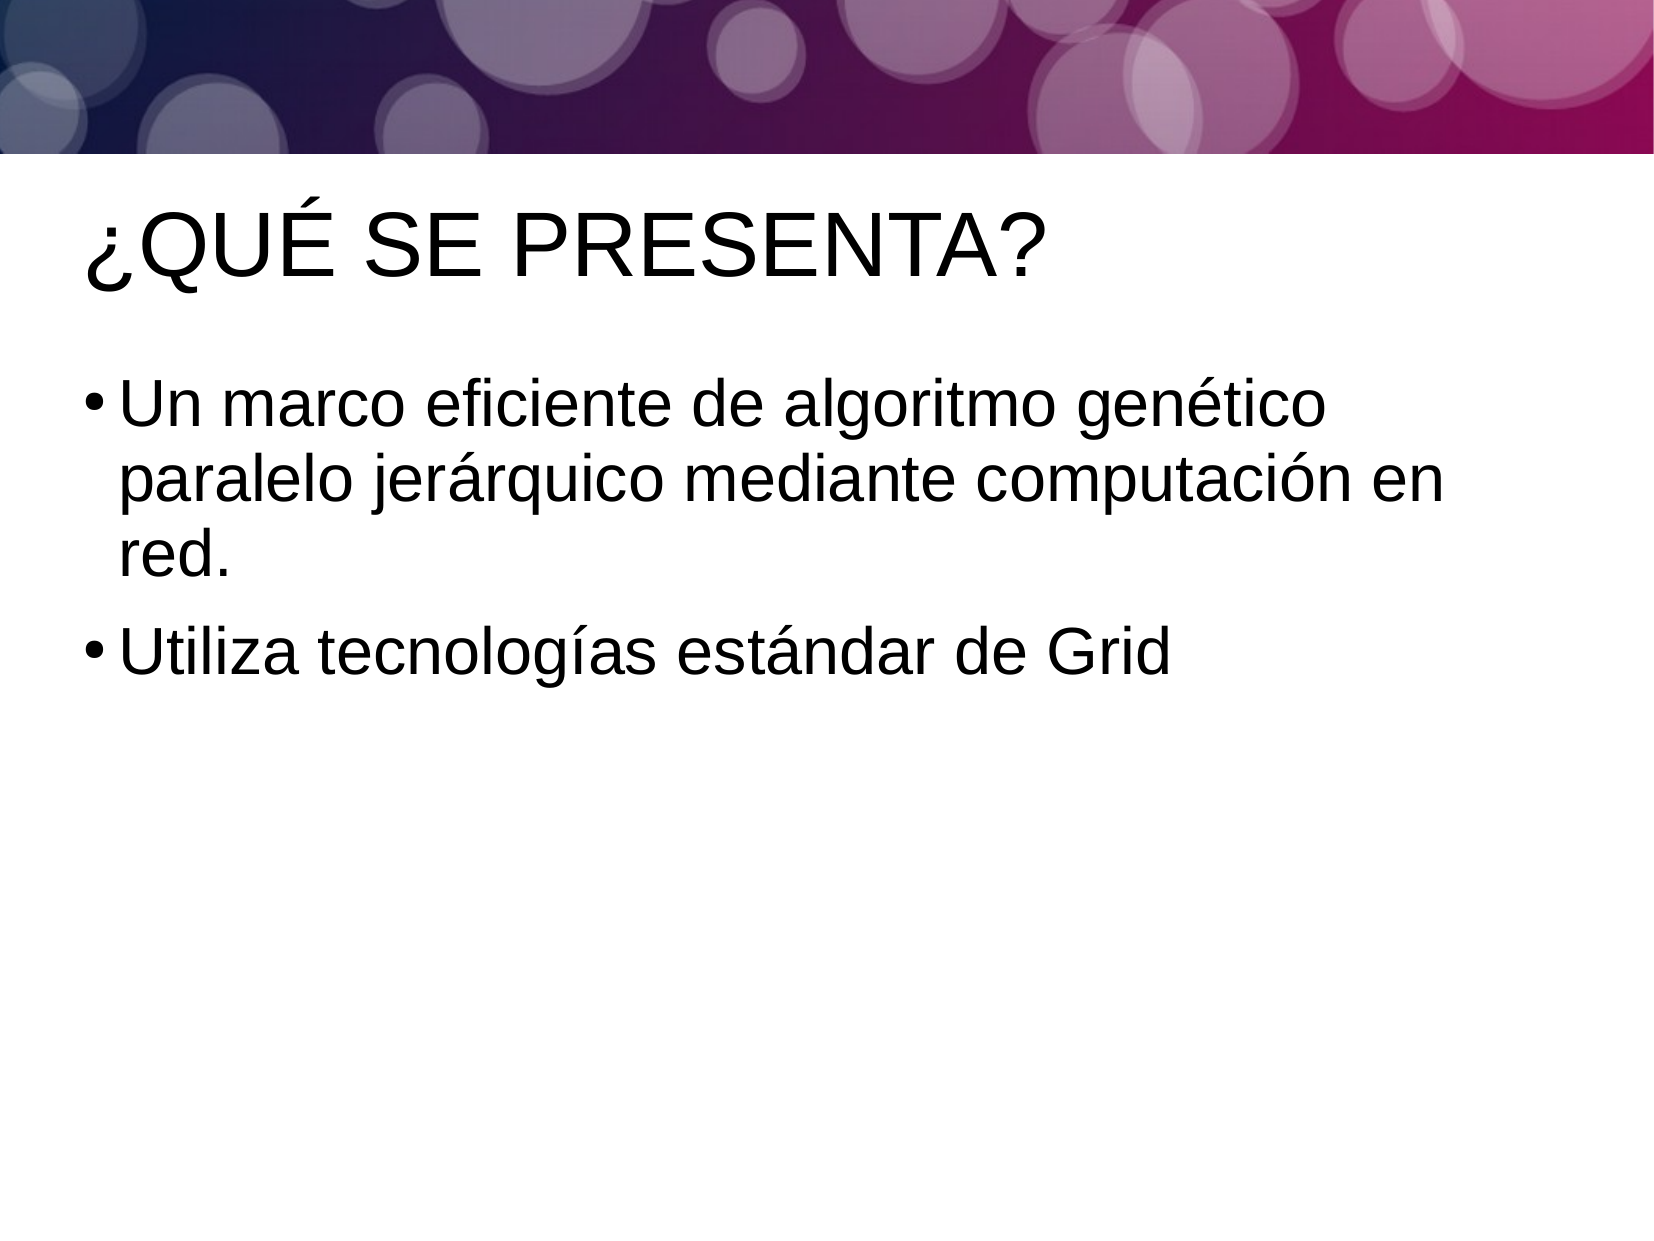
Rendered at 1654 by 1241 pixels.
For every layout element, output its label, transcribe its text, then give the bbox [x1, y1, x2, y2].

picture [0, 0, 1654, 154]
title ¿QUÉ SE PRESENTA? [82, 159, 1571, 331]
list Un marco eficiente de algoritmo genético paralelo jerárquico mediante computación en red. Utiliza tecnologías estándar de Grid [82, 366, 1571, 1087]
